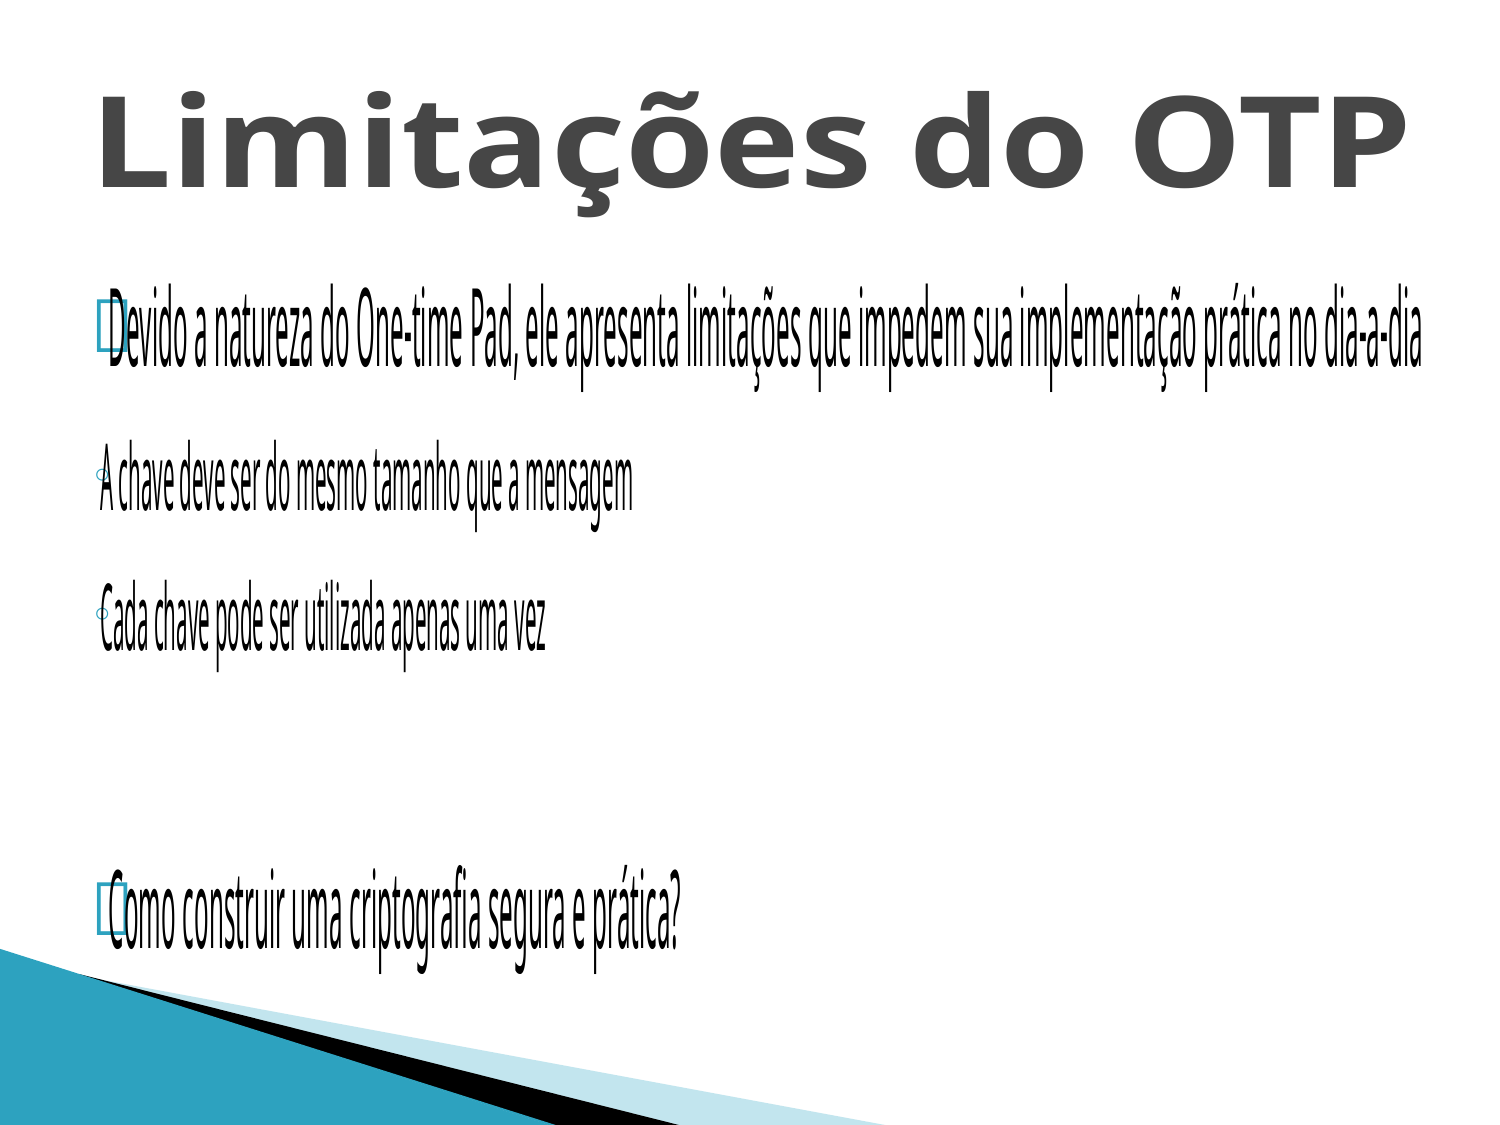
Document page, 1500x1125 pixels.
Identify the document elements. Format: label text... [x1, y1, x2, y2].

title Limitações do OTP [75, 45, 1426, 233]
list Devido a natureza do One-time Pad, ele apresenta limitações que impedem sua implementação prática no dia-a-dia A chave deve ser do mesmo tamanho que a mensagem Cada chave pode ser utilizada apenas uma vez Como construir uma criptografia segura e prática? [75, 243, 1426, 986]
